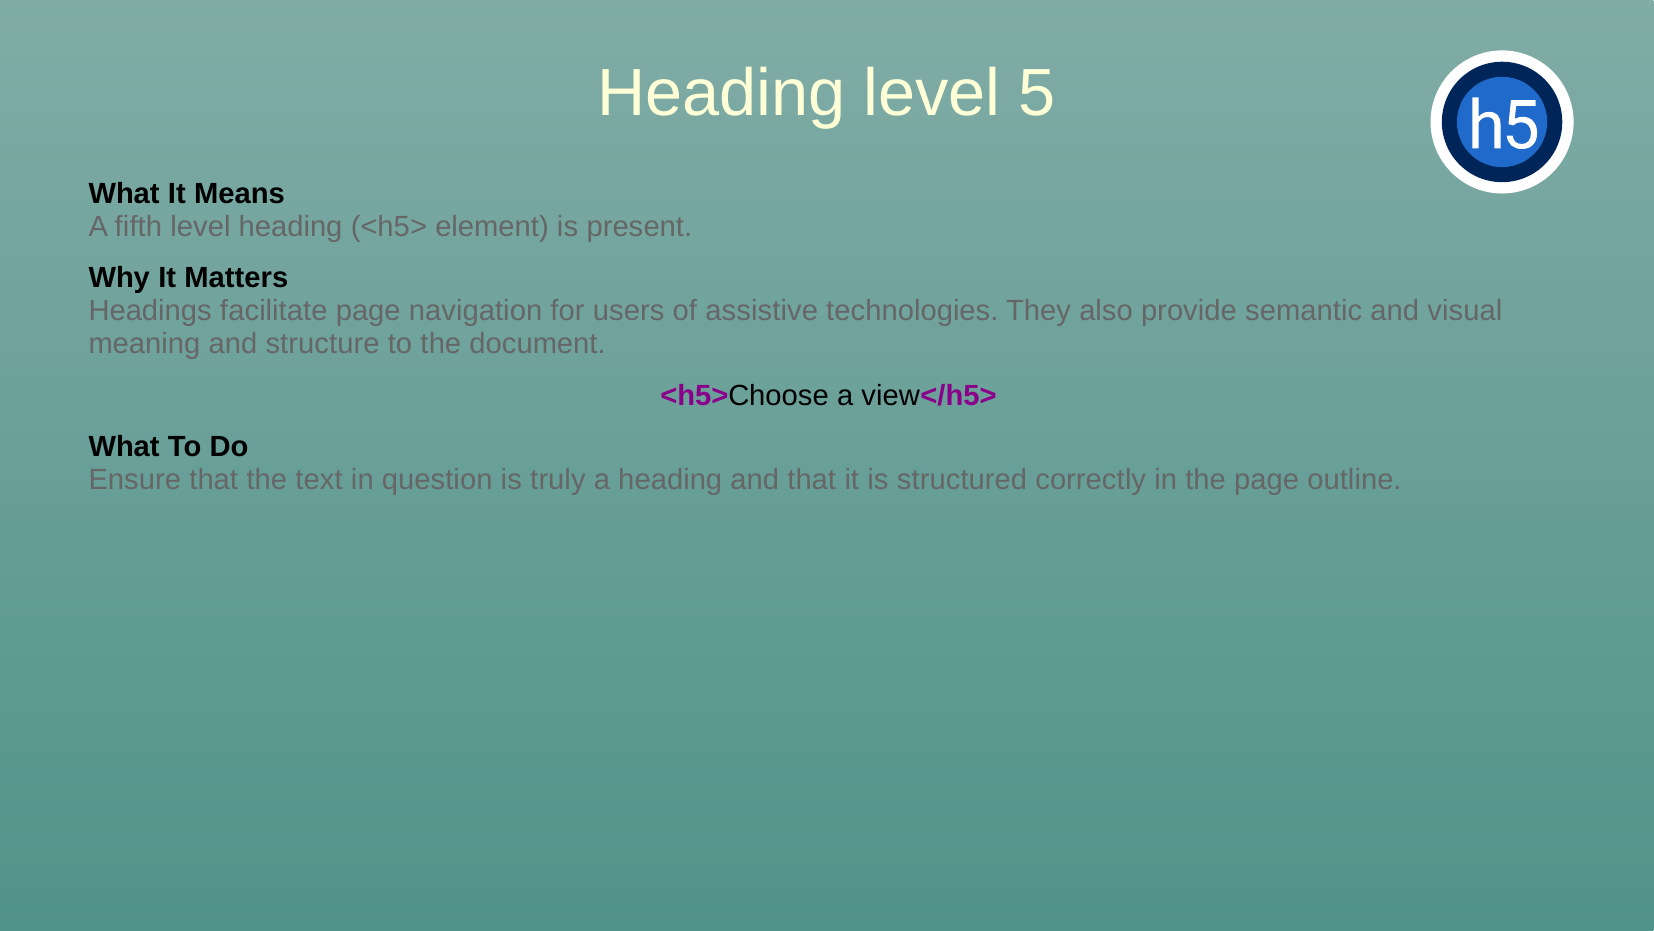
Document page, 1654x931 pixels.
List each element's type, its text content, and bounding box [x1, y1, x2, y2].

subtitle What It Means A fifth level heading (<h5> element) is present. Why It Matters Headings facilitate page navigation for users of assistive technologies. They also provide semantic and visual meaning and structure to the document. <h5>Choose a view</h5> What To Do Ensure that the text in question is truly a heading and that it is structured correctly in the page outline. [88, 177, 1577, 842]
title Heading level 5 [82, 37, 1417, 148]
picture [1417, 37, 1587, 207]
